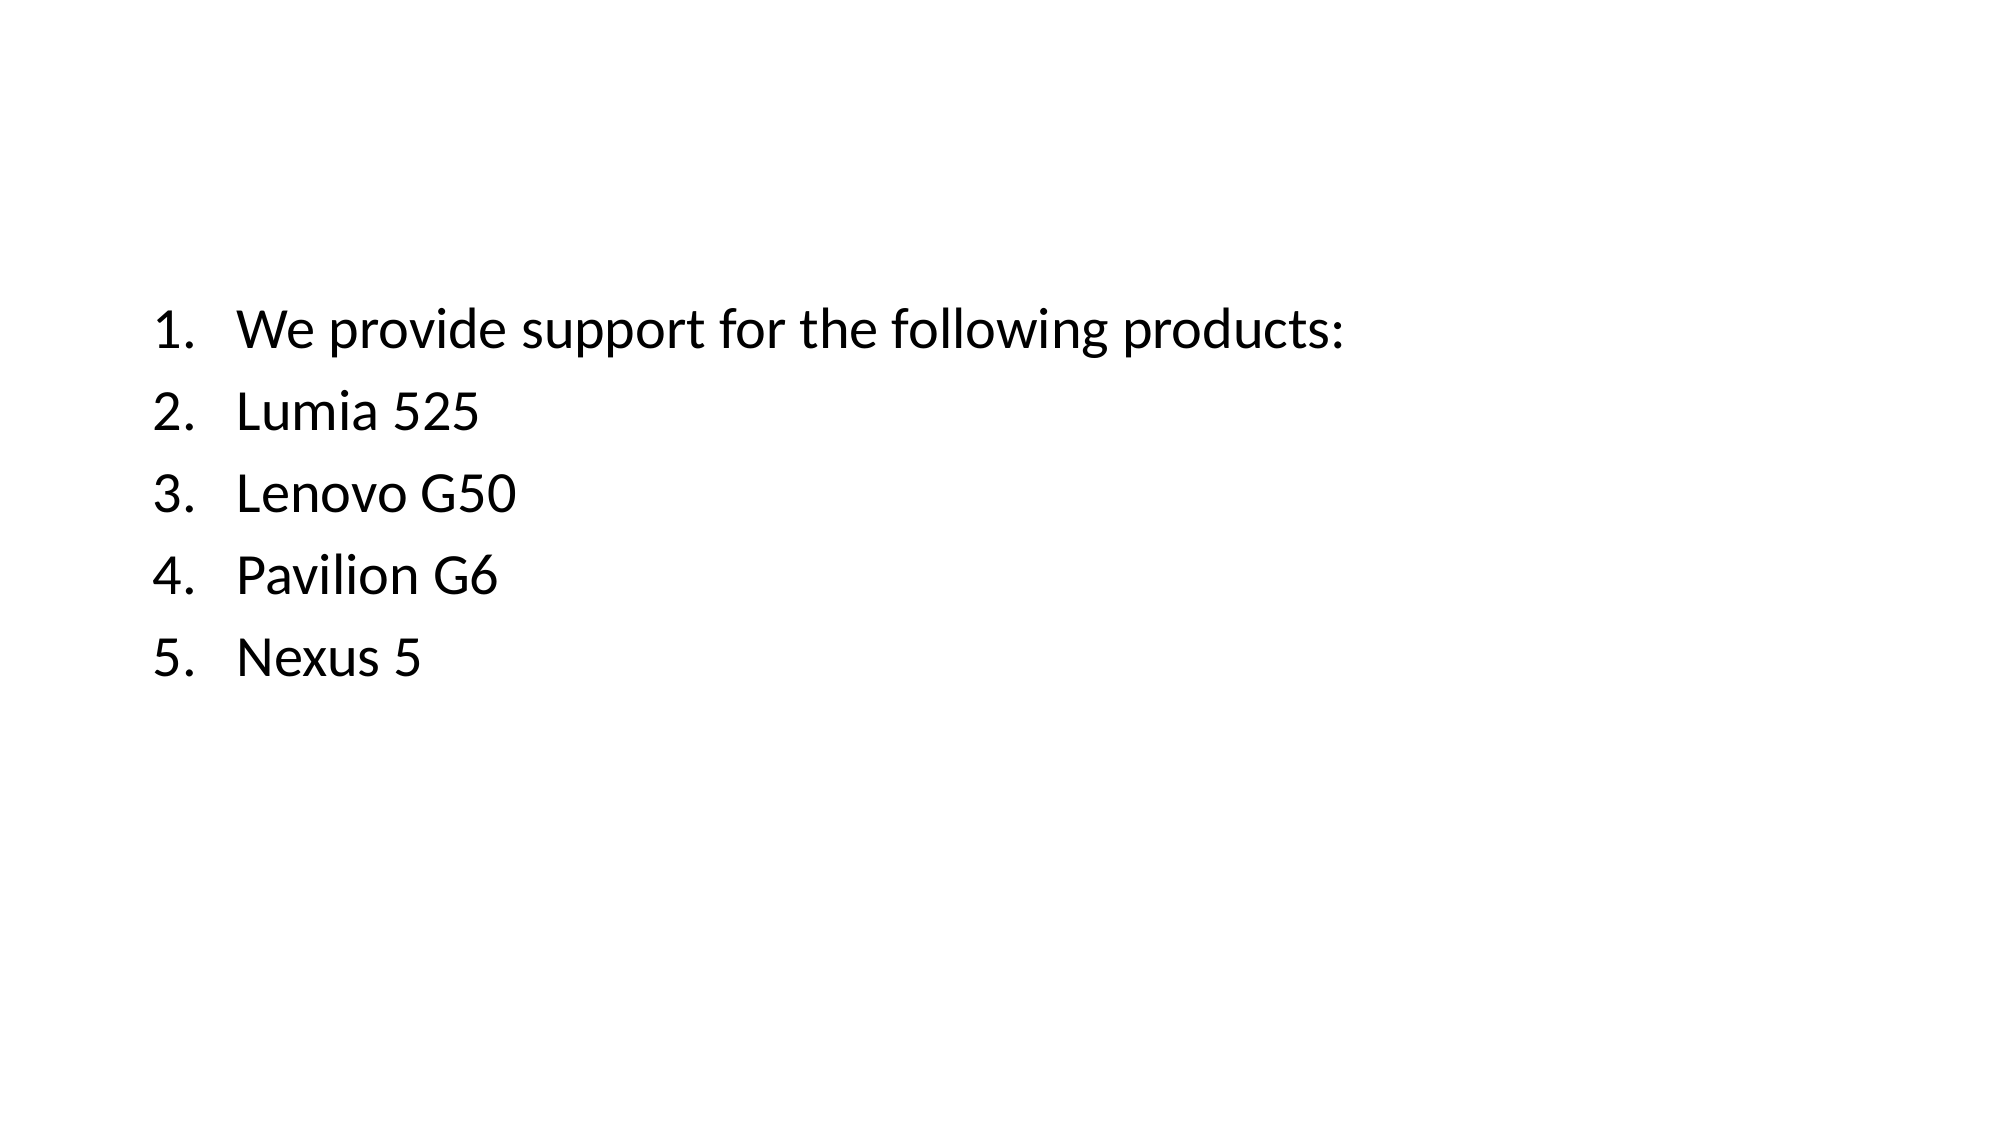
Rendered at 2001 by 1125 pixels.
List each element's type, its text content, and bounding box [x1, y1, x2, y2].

list We provide support for the following products: Lumia 525 Lenovo G50 Pavilion G6 Nexus 5 [137, 299, 1863, 1014]
